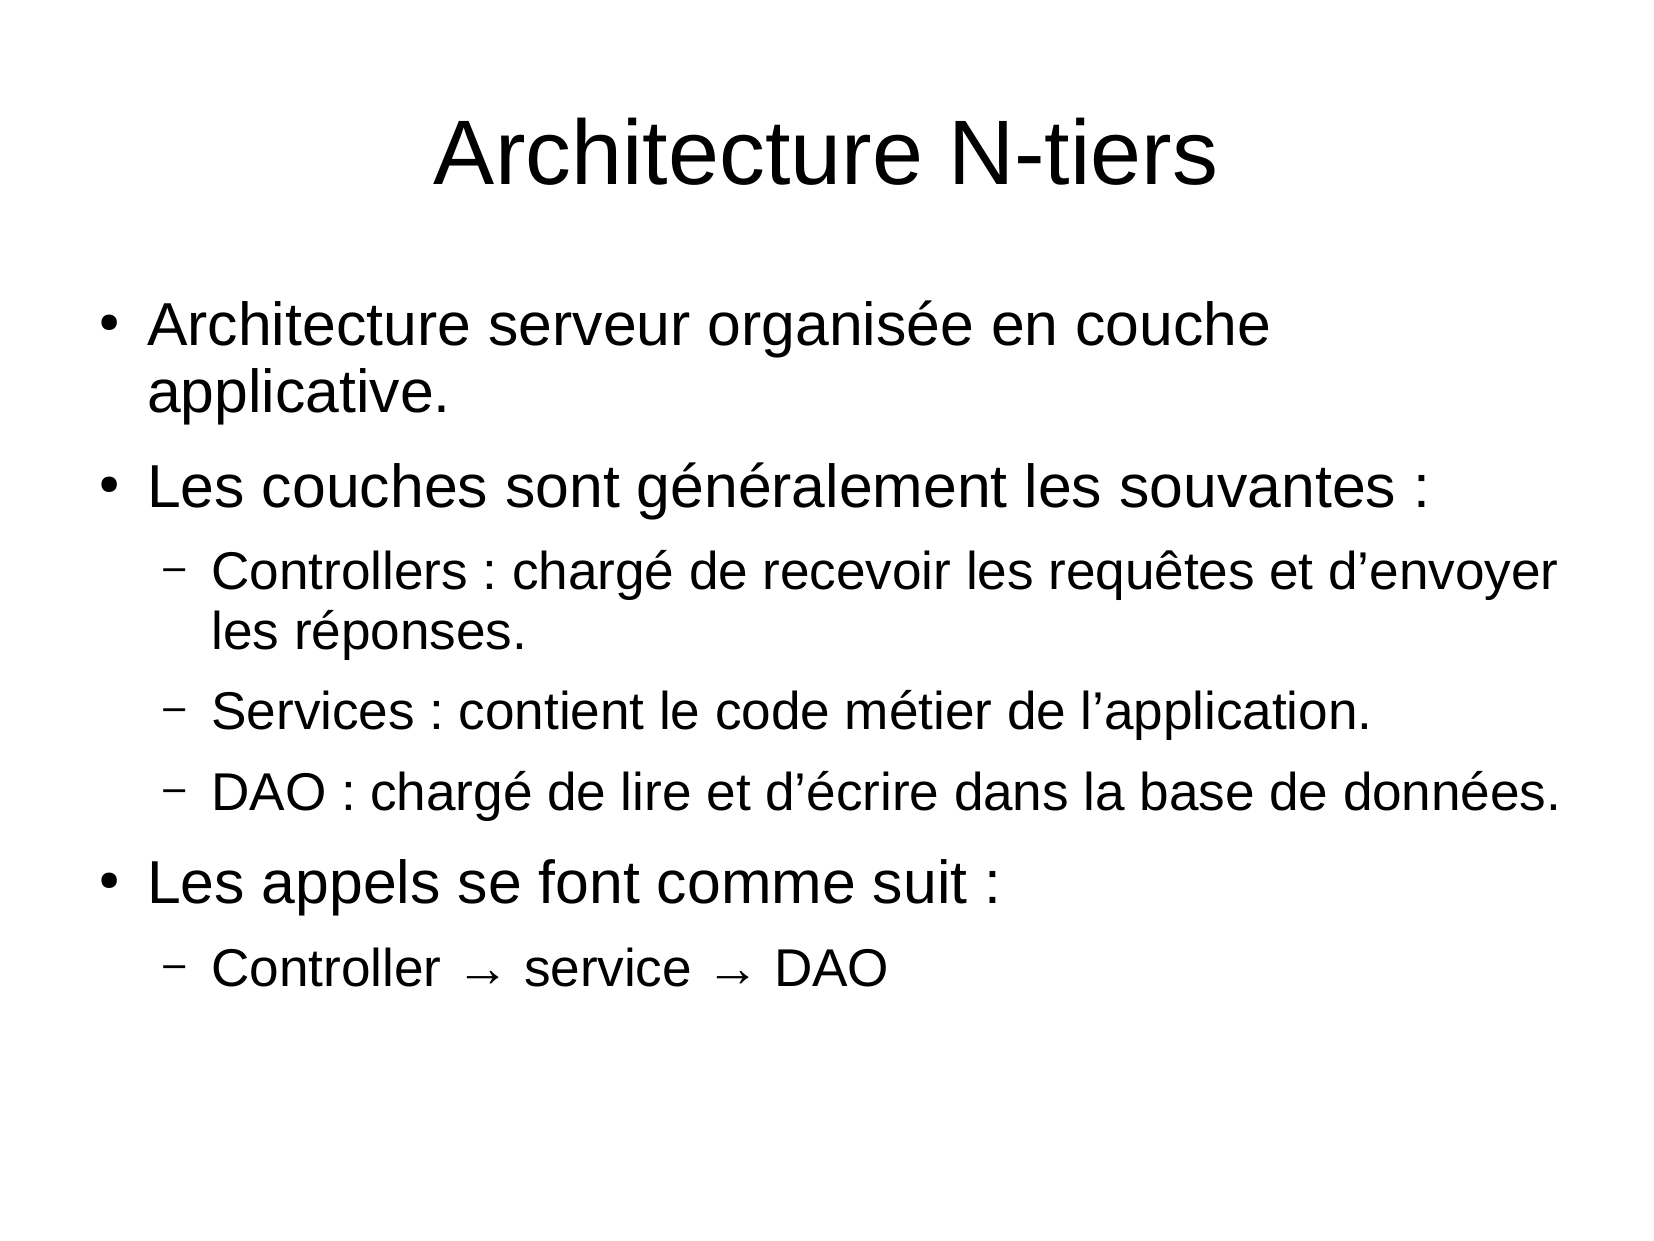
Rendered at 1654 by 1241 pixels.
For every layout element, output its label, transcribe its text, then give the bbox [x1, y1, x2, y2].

title Architecture N-tiers [82, 49, 1571, 257]
list Architecture serveur organisée en couche applicative. Les couches sont généralement les souvantes : Controllers : chargé de recevoir les requêtes et d’envoyer les réponses. Services : contient le code métier de l’application. DAO : chargé de lire et d’écrire dans la base de données. Les appels se font comme suit : Controller → service → DAO [82, 290, 1571, 1010]
